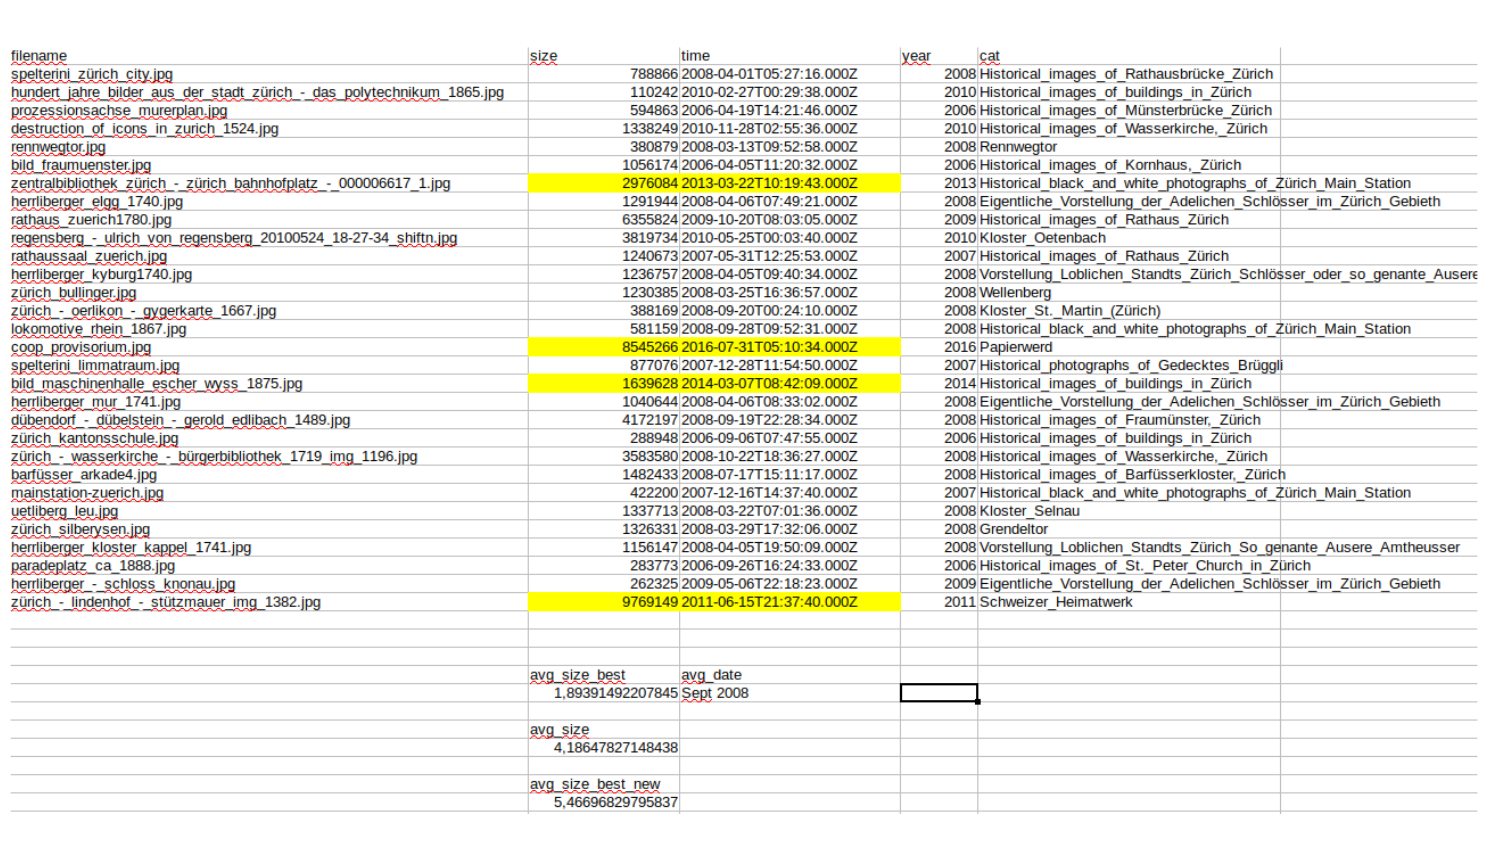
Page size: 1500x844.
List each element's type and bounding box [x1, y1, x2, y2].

picture [10, 47, 1478, 814]
